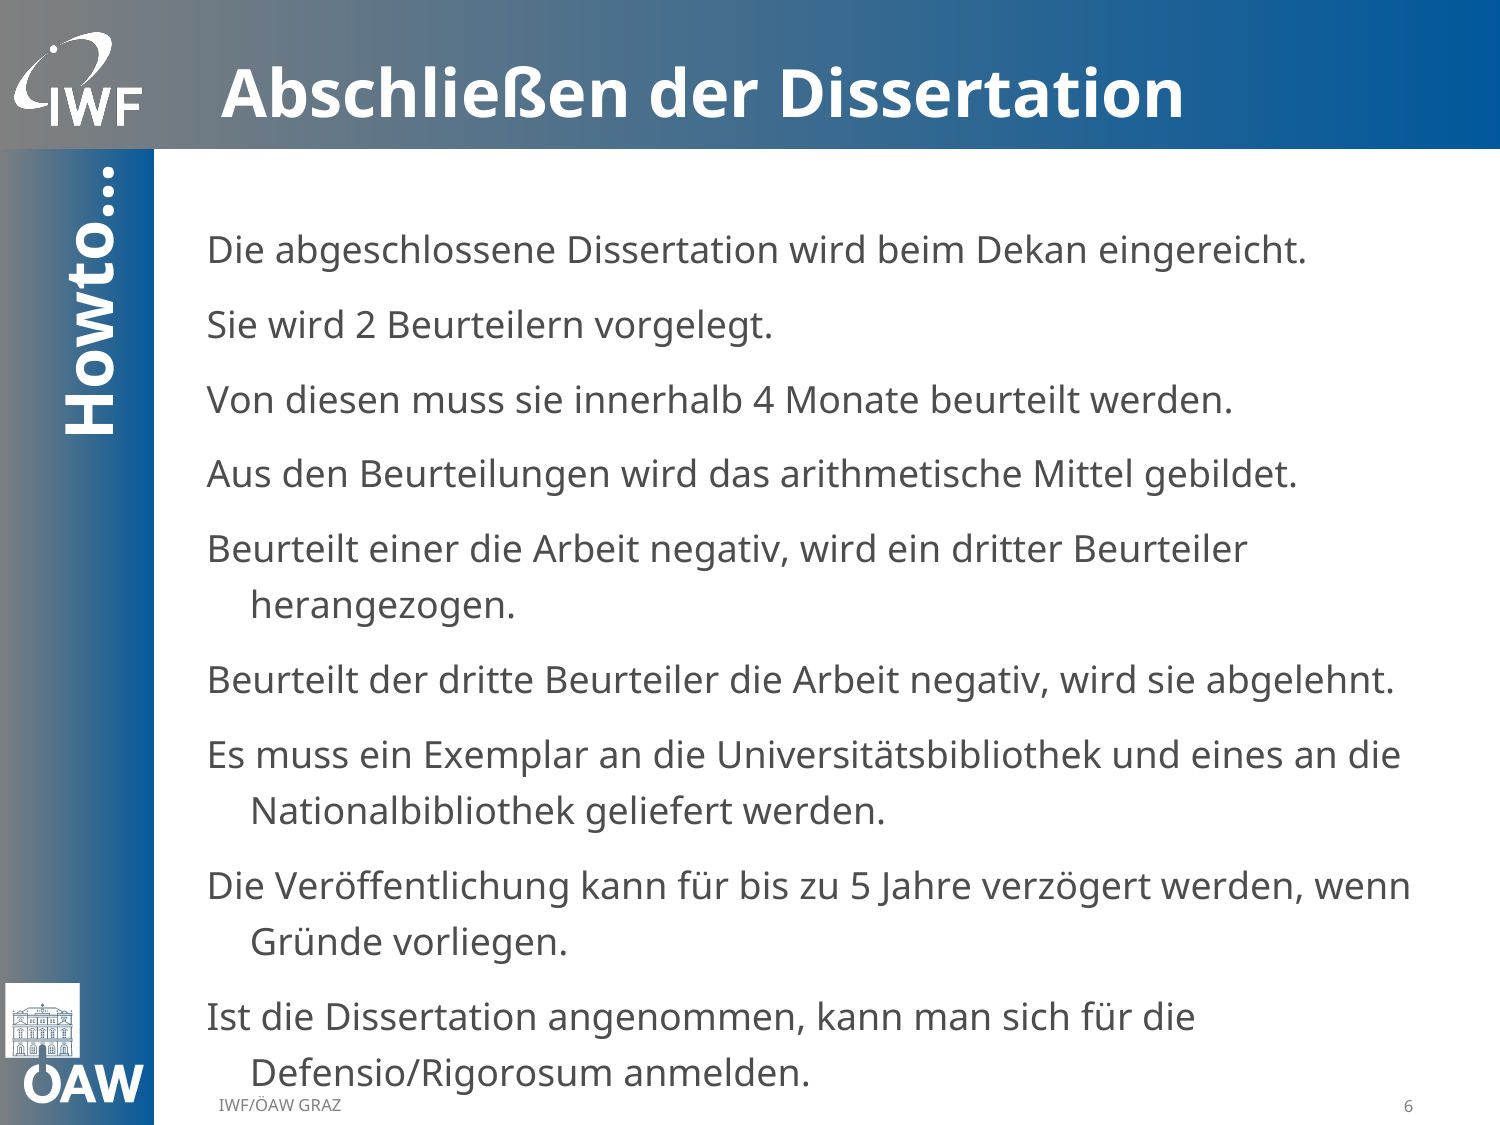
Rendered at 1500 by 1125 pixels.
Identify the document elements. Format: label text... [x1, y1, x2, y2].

text_box Howto... [29, 148, 154, 959]
title Abschließen der Dissertation [206, 16, 1459, 176]
picture [5, 983, 154, 1105]
list Die abgeschlossene Dissertation wird beim Dekan eingereicht. Sie wird 2 Beurteilern vorgelegt. Von diesen muss sie innerhalb 4 Monate beurteilt werden. Aus den Beurteilungen wird das arithmetische Mittel gebildet. Beurteilt einer die Arbeit negativ, wird ein dritter Beurteiler herangezogen. Beurteilt der dritte Beurteiler die Arbeit negativ, wird sie abgelehnt. Es muss ein Exemplar an die Universitätsbibliothek und eines an die Nationalbibliothek geliefert werden. Die Veröffentlichung kann für bis zu 5 Jahre verzögert werden, wenn Gründe vorliegen. Ist die Dissertation angenommen, kann man sich für die Defensio/Rigorosum anmelden. [206, 218, 1418, 1064]
picture [8, 32, 154, 132]
